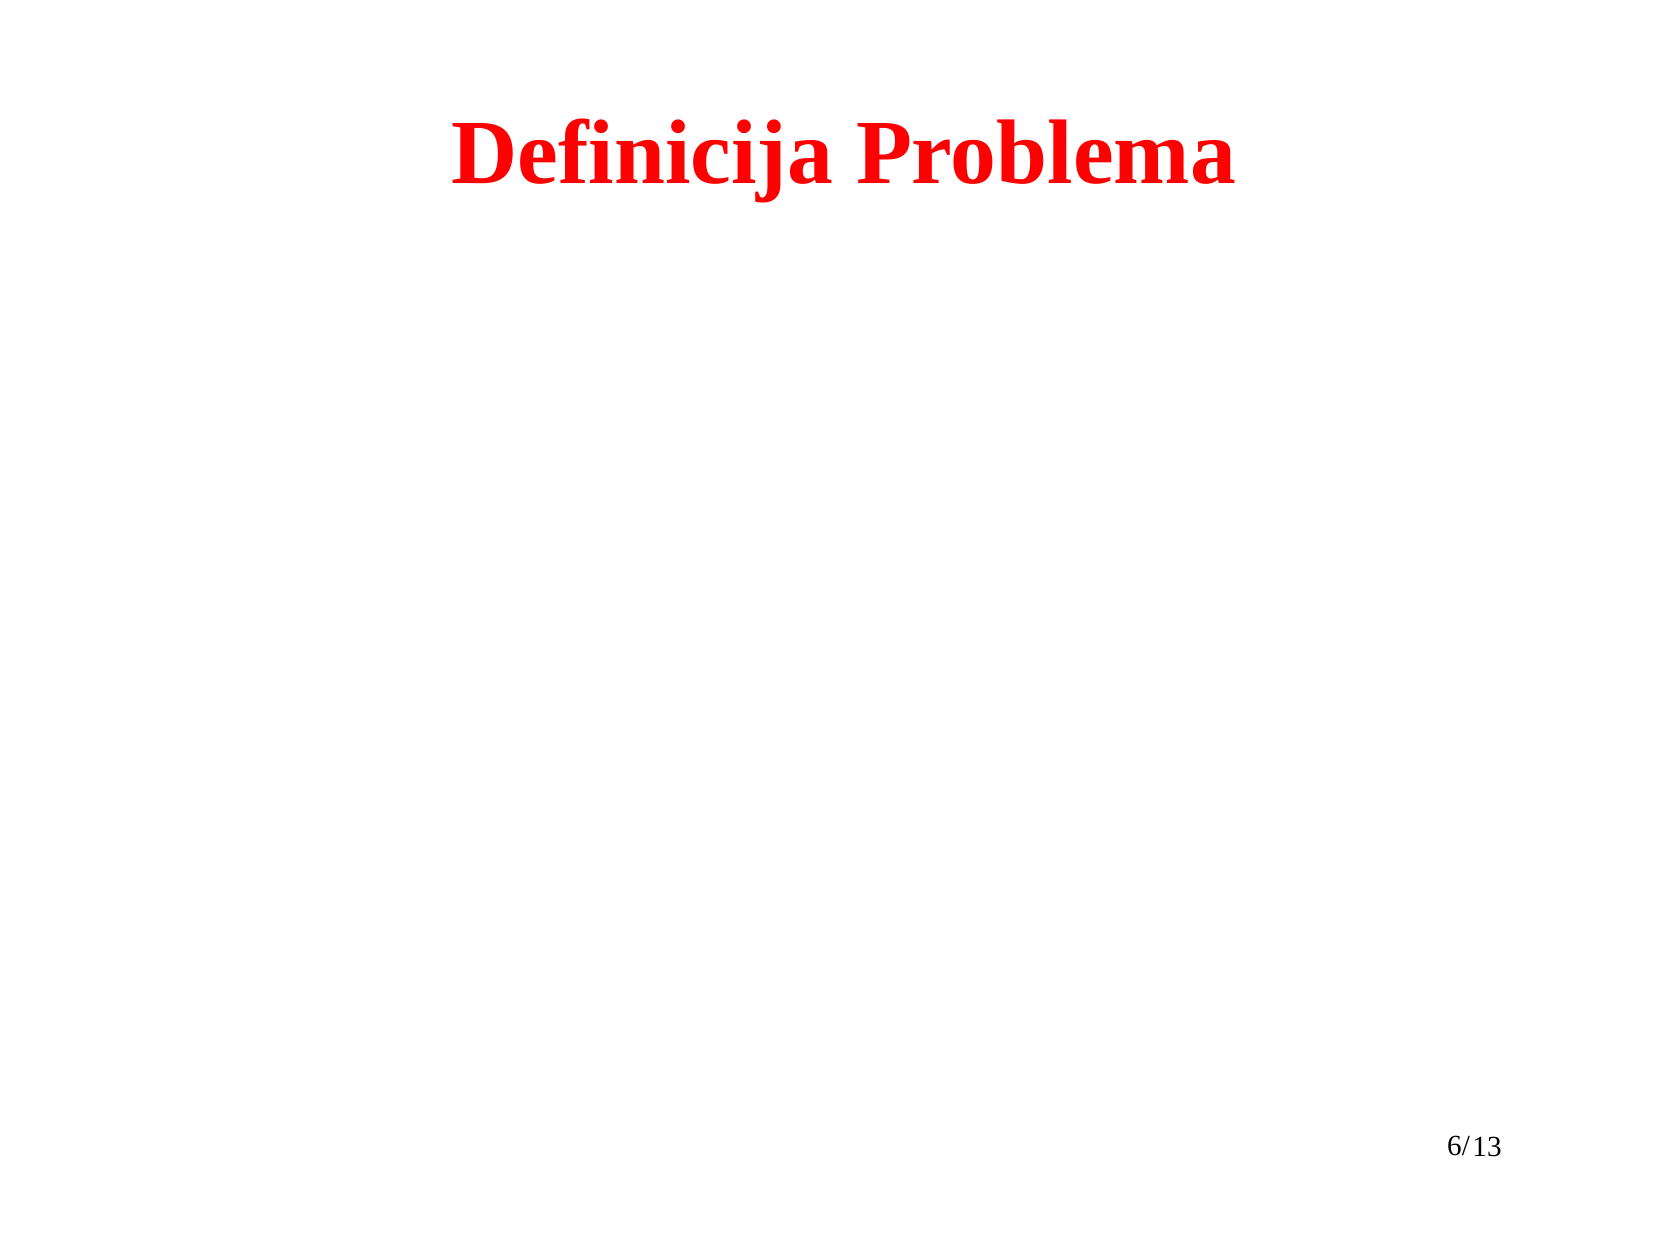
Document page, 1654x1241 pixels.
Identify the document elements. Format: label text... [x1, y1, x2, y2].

title Definicija Problema [82, 49, 1571, 257]
